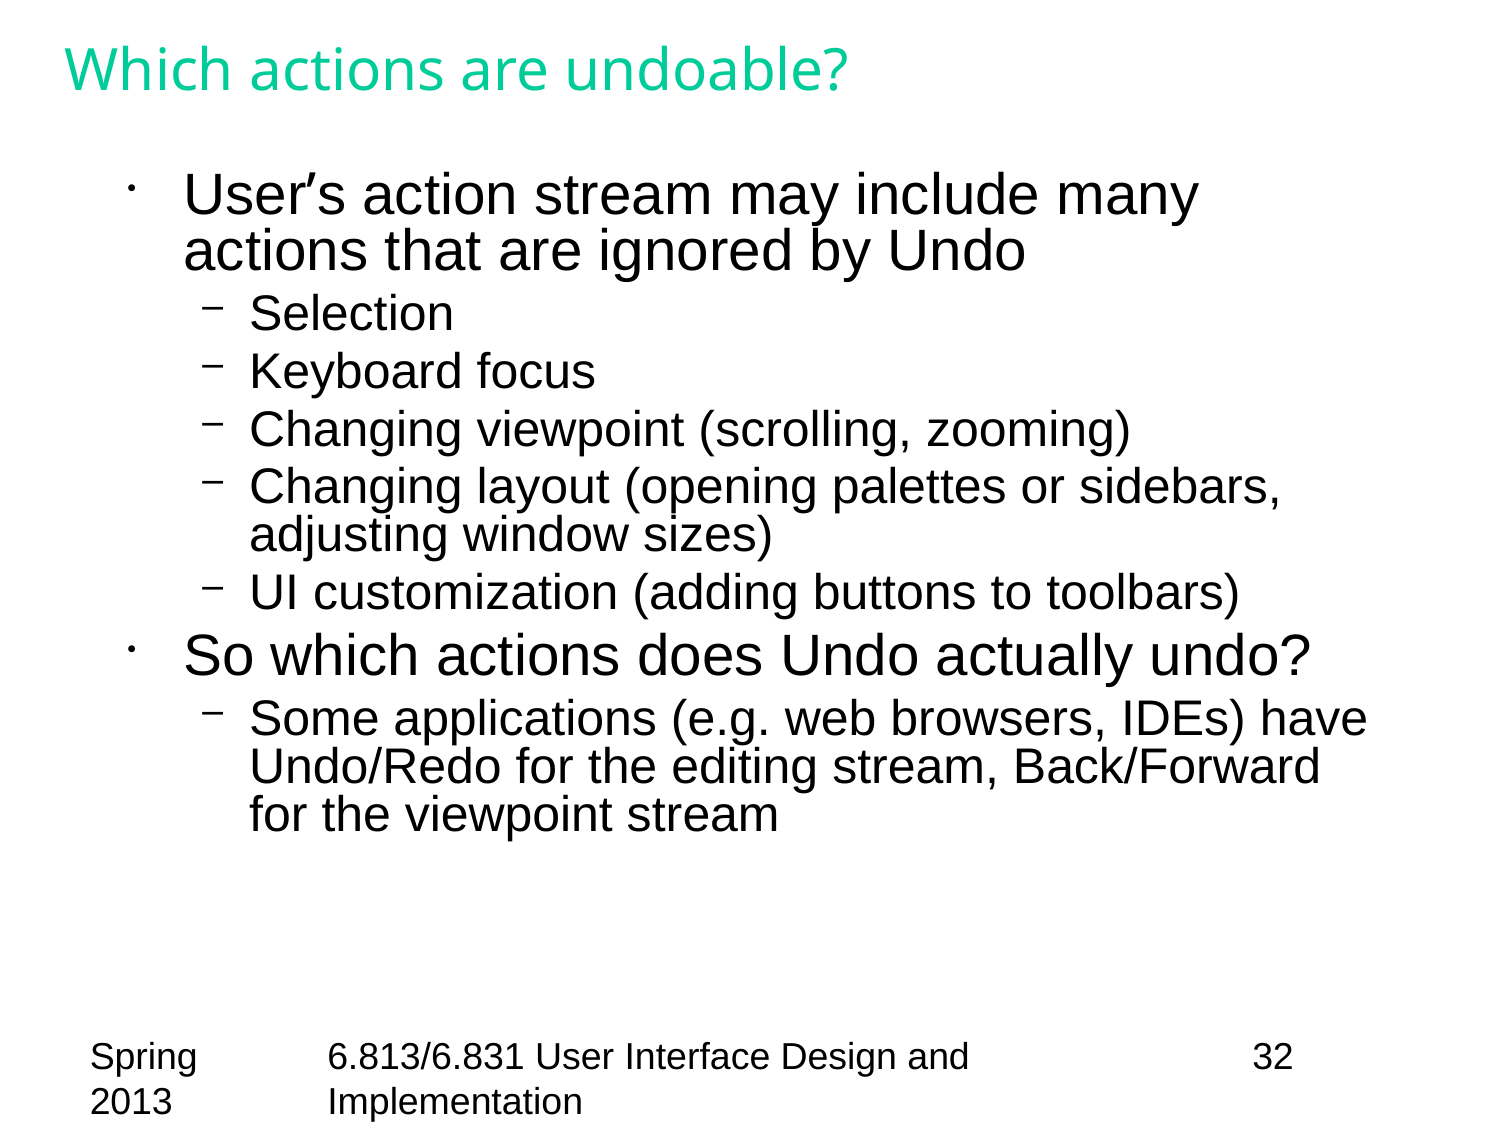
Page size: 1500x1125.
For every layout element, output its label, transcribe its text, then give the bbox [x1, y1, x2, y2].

slide_number <number> [1237, 1024, 1425, 1103]
footer 6.813/6.831 User Interface Design and Implementation [312, 1024, 1225, 1103]
list User’s action stream may include many actions that are ignored by Undo Selection Keyboard focus Changing viewpoint (scrolling, zooming) Changing layout (opening palettes or sidebars, adjusting window sizes) UI customization (adding buttons to toolbars) So which actions does Undo actually undo? Some applications (e.g. web browsers, IDEs) have Undo/Redo for the editing stream, Back/Forward for the viewpoint stream [112, 162, 1388, 1000]
title Which actions are undoable? [50, 24, 1438, 150]
slide_number Spring 2013 [75, 1024, 300, 1103]
